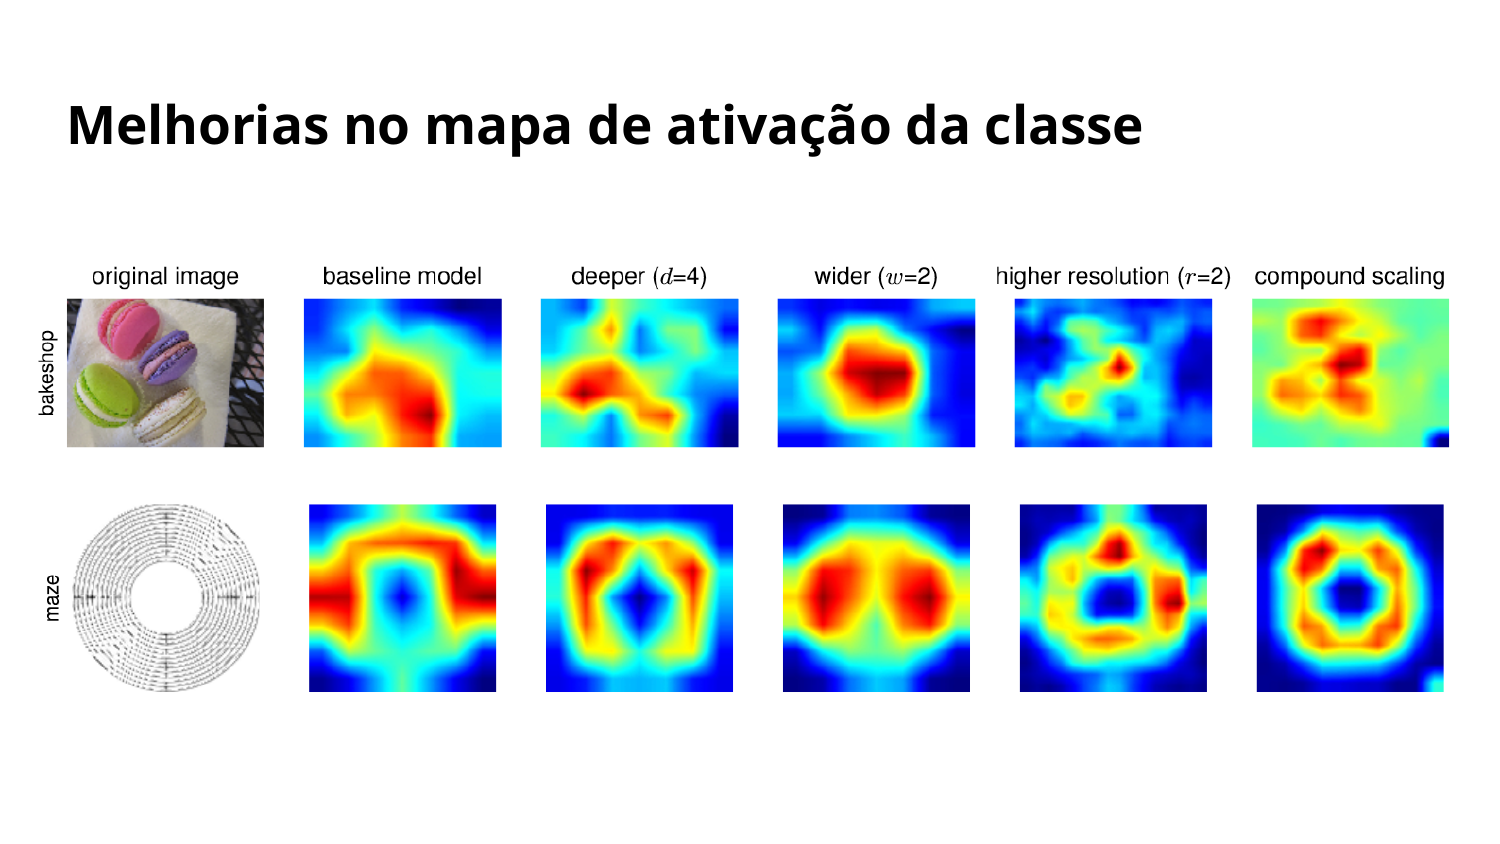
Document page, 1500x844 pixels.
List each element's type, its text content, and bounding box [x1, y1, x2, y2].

title Melhorias no mapa de ativação da classe [51, 72, 1449, 176]
picture [25, 236, 1475, 702]
